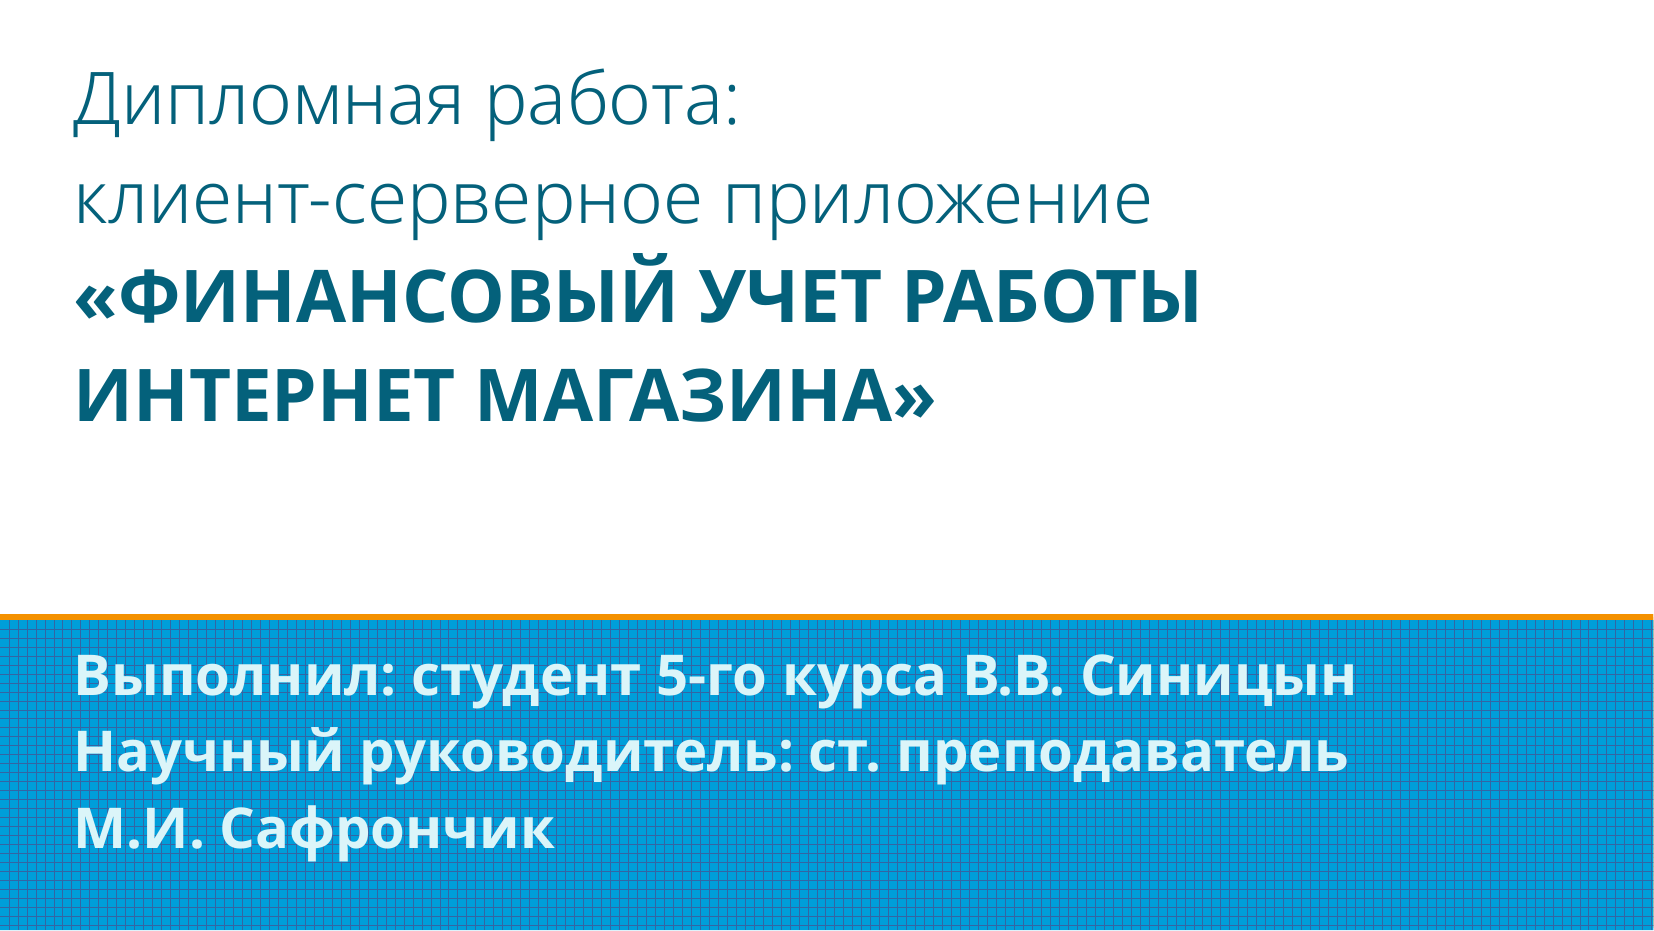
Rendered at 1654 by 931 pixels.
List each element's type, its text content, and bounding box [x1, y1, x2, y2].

title Дипломная работа: клиент-серверное приложение «ФИНАНСОВЫЙ УЧЕТ РАБОТЫ ИНТЕРНЕТ МАГАЗИНА» [73, 44, 1551, 443]
subtitle Выполнил: студент 5-го курса В.В. Синицын Научный руководитель: ст. преподаватель М.И. Сафрончик [73, 634, 1551, 931]
